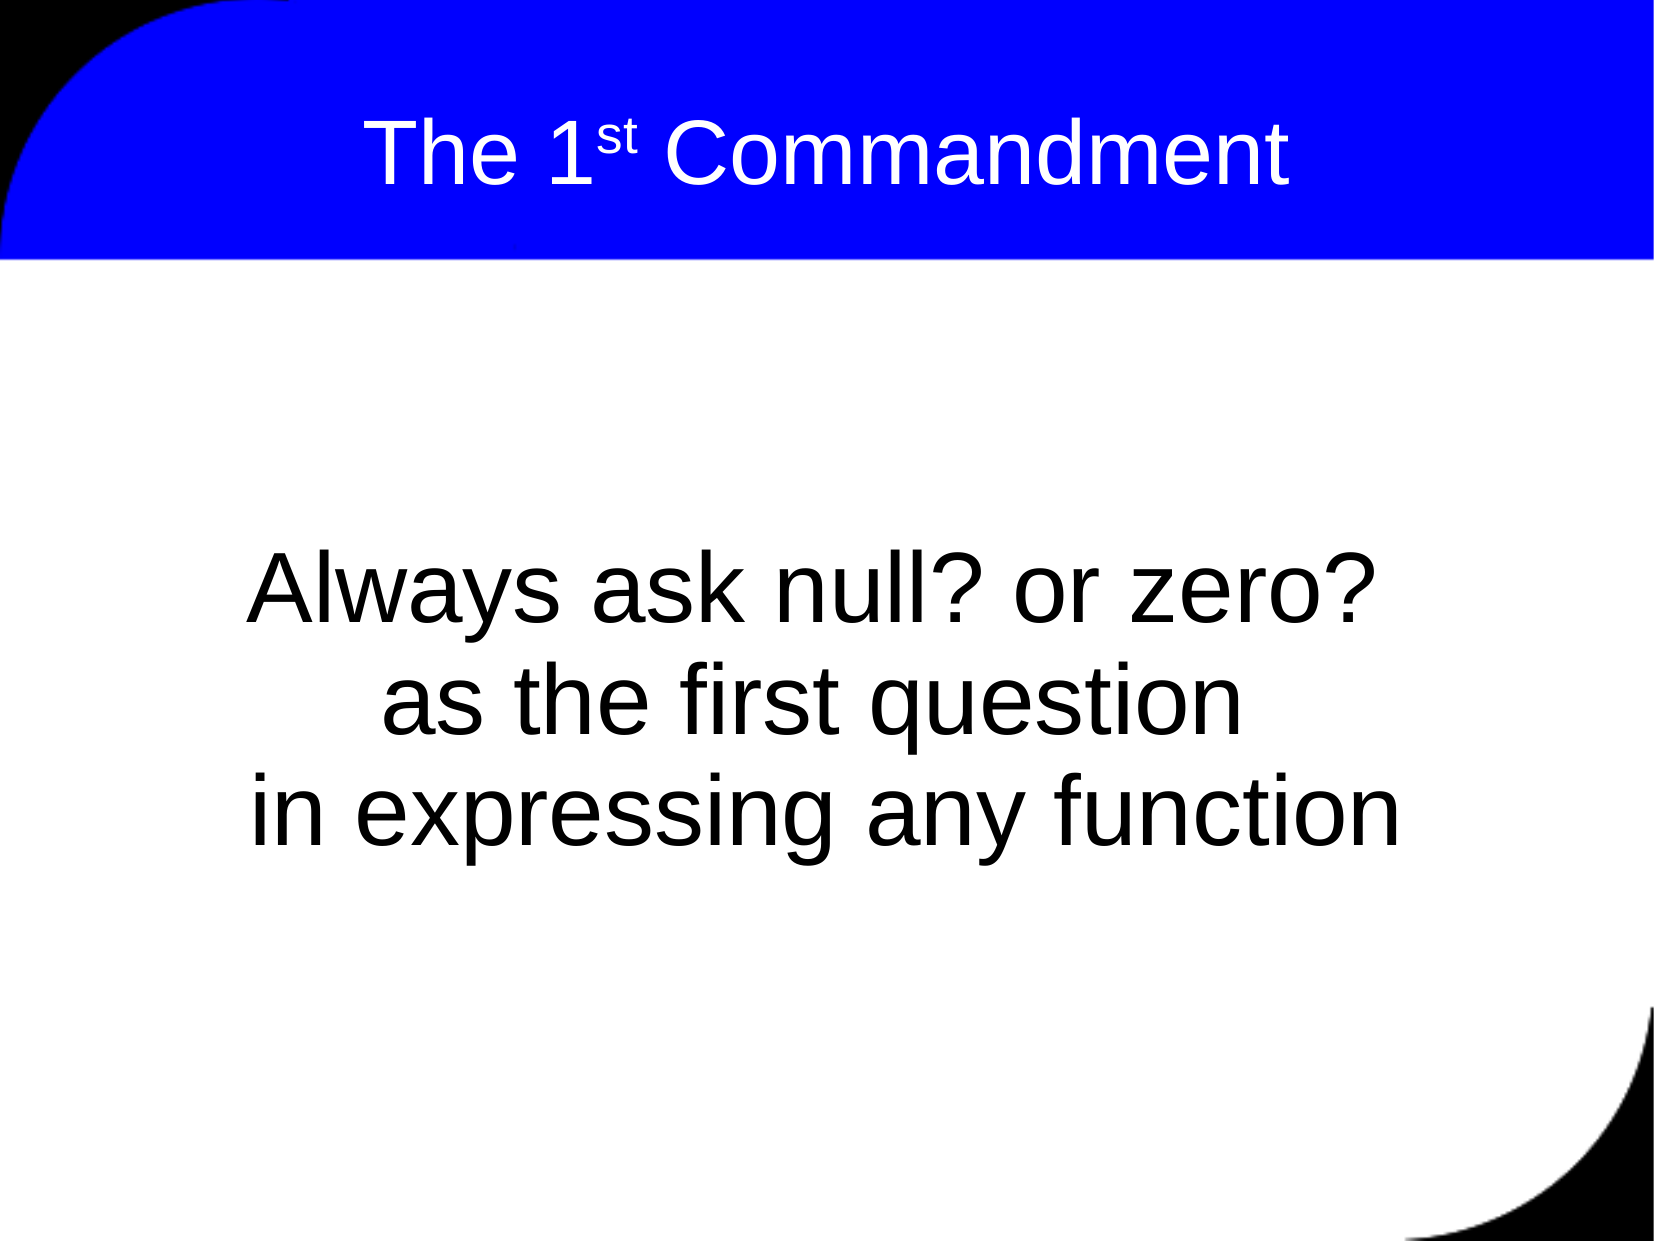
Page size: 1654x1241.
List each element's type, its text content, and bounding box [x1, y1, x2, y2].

subtitle Always ask null? or zero? as the first question in expressing any function [82, 290, 1571, 1109]
title The 1st Commandment [82, 49, 1571, 257]
picture [0, 0, 1654, 1241]
